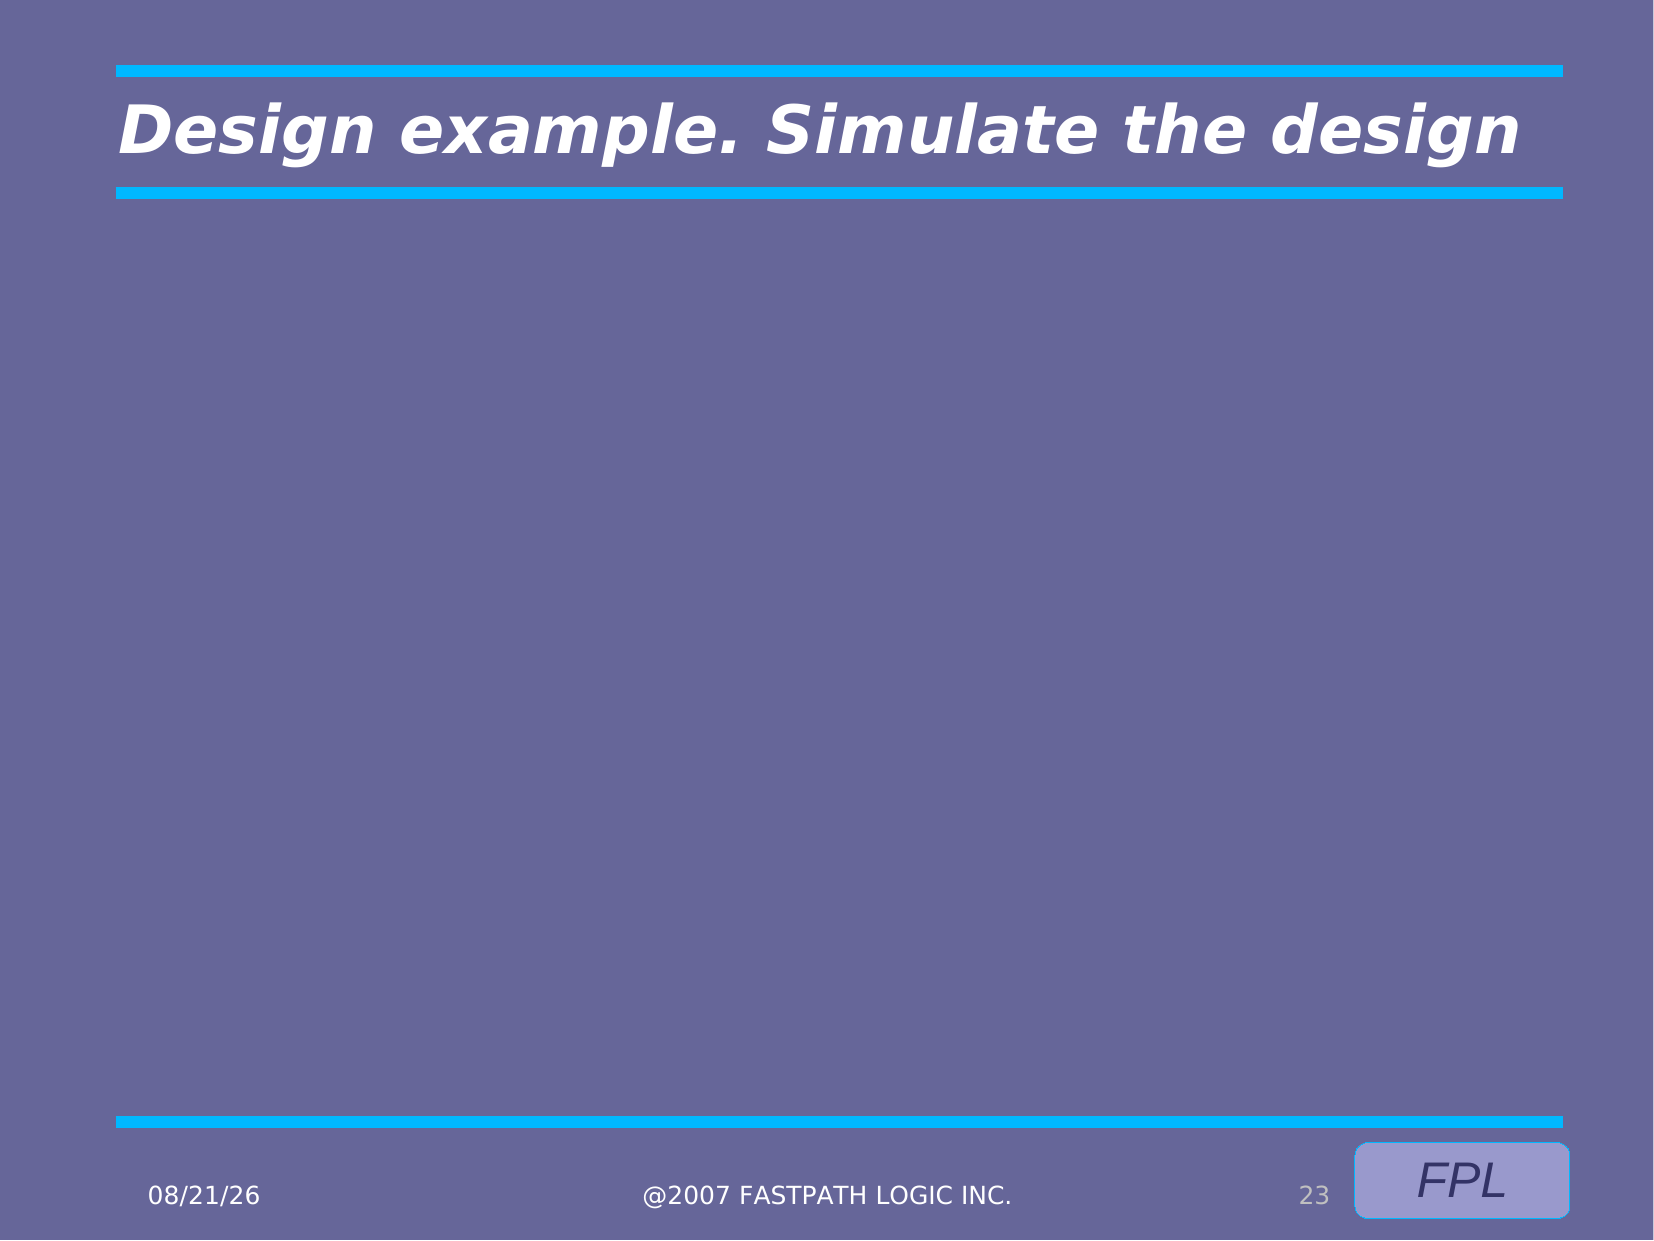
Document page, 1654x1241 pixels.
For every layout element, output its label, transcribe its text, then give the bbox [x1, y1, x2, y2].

title Design example. Simulate the design [118, 41, 1531, 219]
